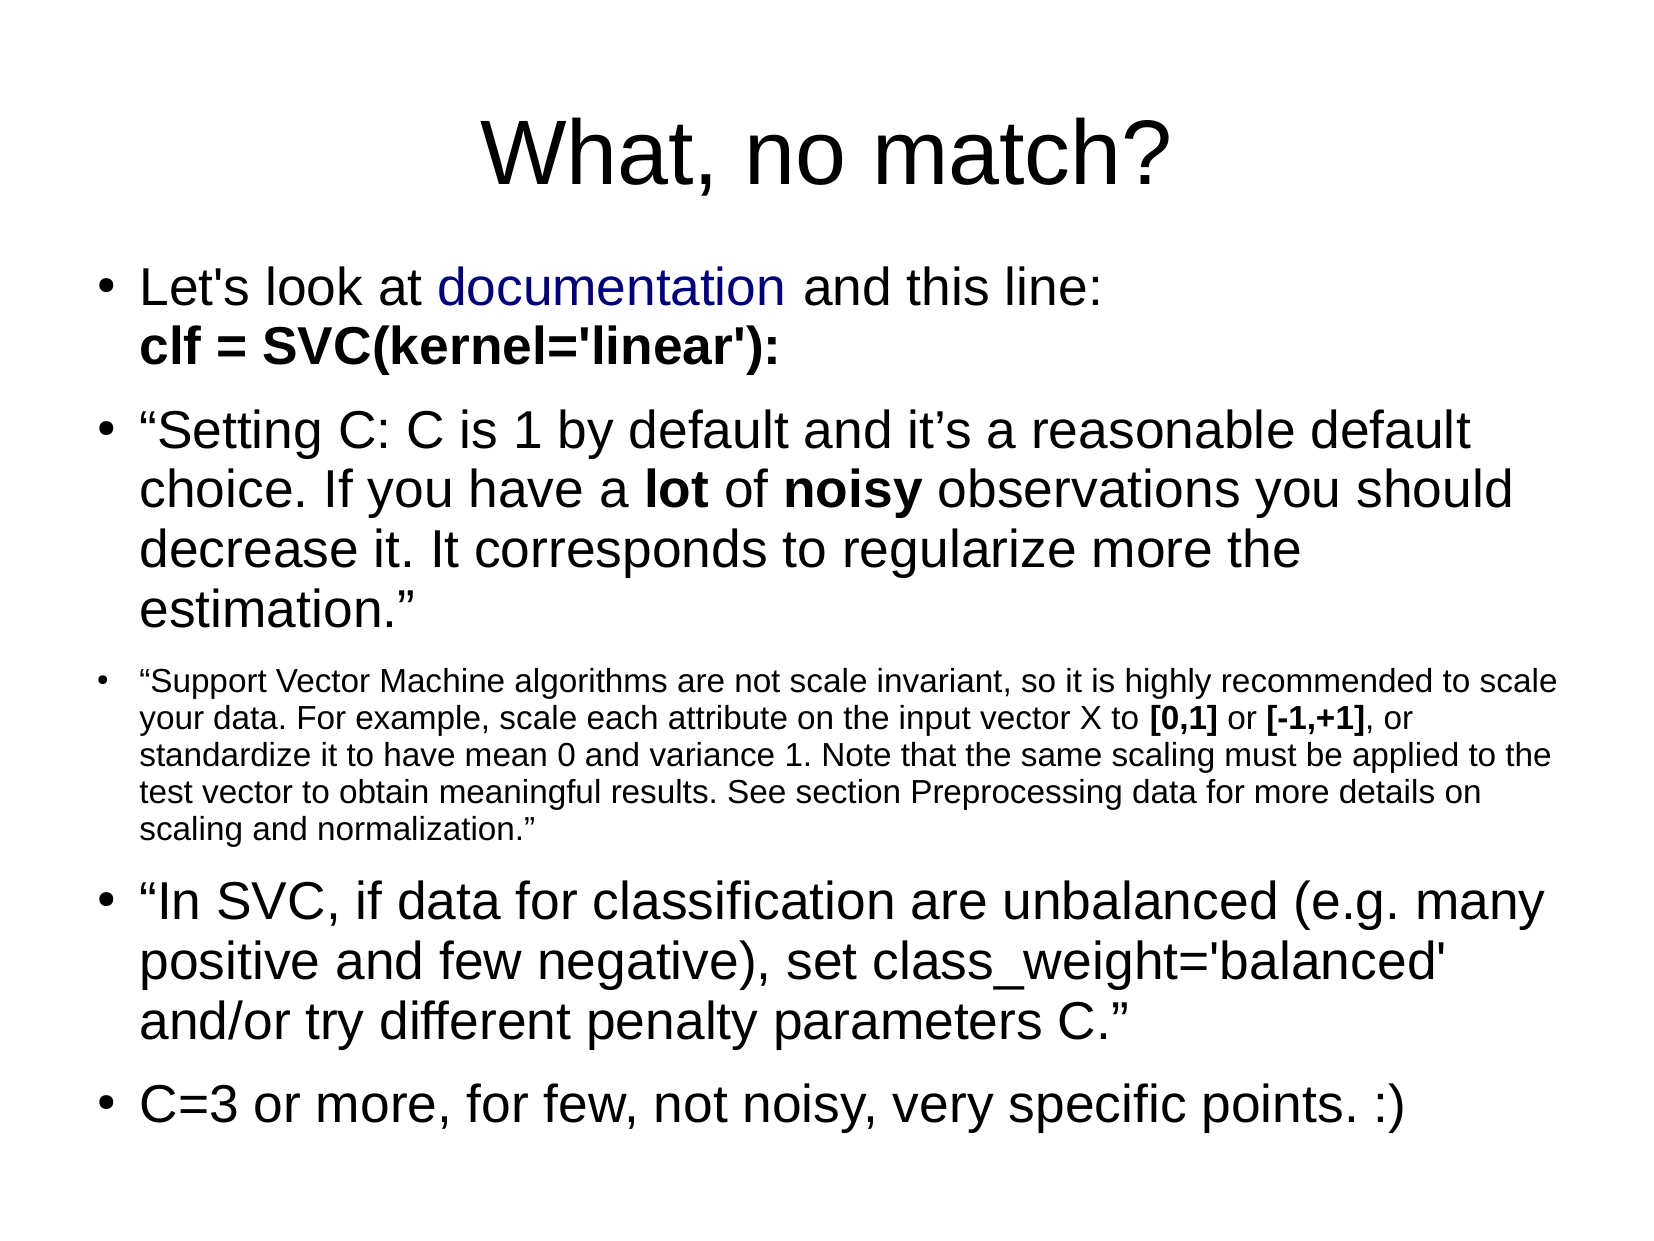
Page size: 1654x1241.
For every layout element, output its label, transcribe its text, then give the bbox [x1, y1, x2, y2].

list Let's look at documentation and this line: clf = SVC(kernel='linear'): “Setting C: C is 1 by default and it’s a reasonable default choice. If you have a lot of noisy observations you should decrease it. It corresponds to regularize more the estimation.” “Support Vector Machine algorithms are not scale invariant, so it is highly recommended to scale your data. For example, scale each attribute on the input vector X to [0,1] or [-1,+1], or standardize it to have mean 0 and variance 1. Note that the same scaling must be applied to the test vector to obtain meaningful results. See section Preprocessing data for more details on scaling and normalization.” “In SVC, if data for classification are unbalanced (e.g. many positive and few negative), set class_weight='balanced' and/or try different penalty parameters C.” C=3 or more, for few, not noisy, very specific points. :) [82, 256, 1571, 1156]
title What, no match? [82, 49, 1571, 256]
